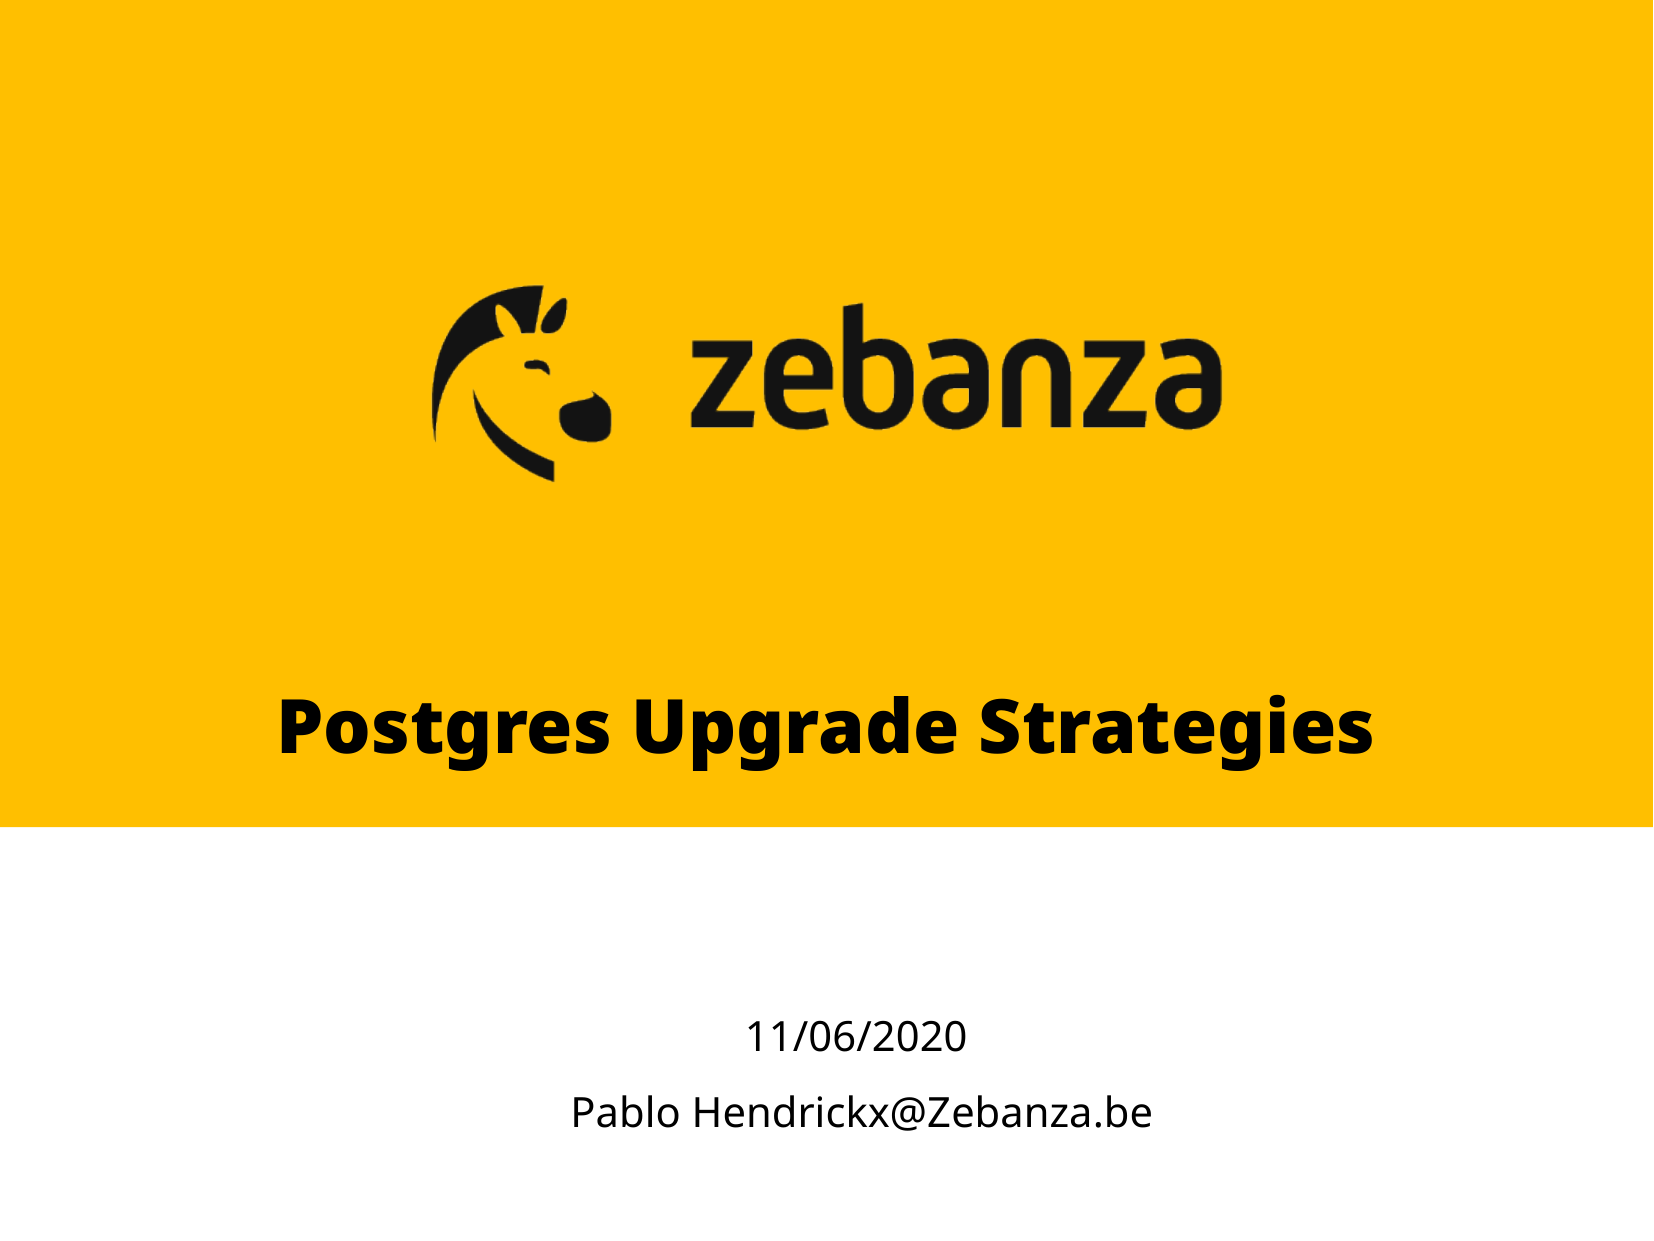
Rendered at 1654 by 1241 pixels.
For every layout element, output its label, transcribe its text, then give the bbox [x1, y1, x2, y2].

picture [374, 254, 1279, 525]
title Postgres Upgrade Strategies [58, 620, 1594, 778]
list 11/06/2020 Pablo Hendrickx@Zebanza.be [58, 856, 1594, 1182]
